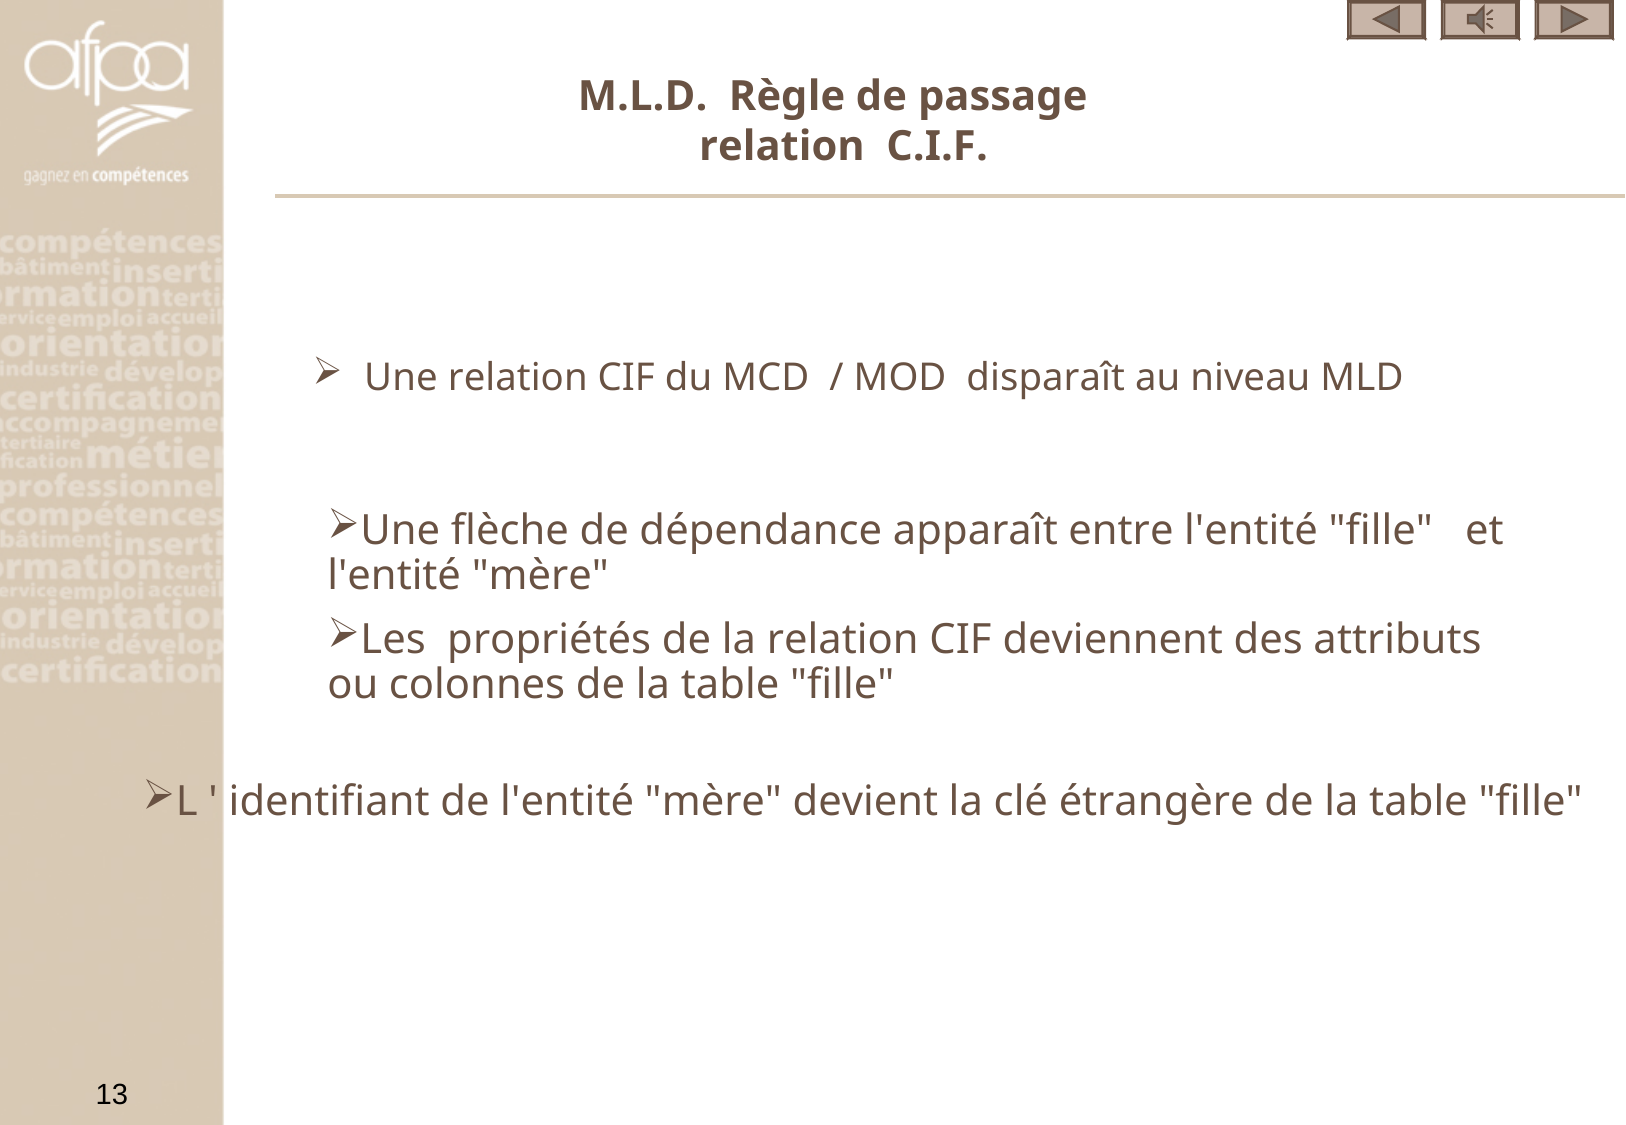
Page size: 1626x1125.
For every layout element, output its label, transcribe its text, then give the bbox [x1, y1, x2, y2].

text_box [1536, 0, 1613, 39]
text_box [1349, 0, 1426, 39]
picture [0, 0, 1626, 1125]
list Une relation CIF du MCD / MOD disparaît au niveau MLD [312, 349, 1418, 424]
text_box Une flèche de dépendance apparaît entre l'entité "fille" et l'entité "mère" [312, 424, 1525, 678]
text_box L ' identifiant de l'entité "mère" devient la clé étrangère de la table "fille" [127, 771, 1599, 833]
text_box [1443, 0, 1519, 39]
title M.L.D. Règle de passage relation C.I.F. [262, 24, 1425, 213]
text_box Les propriétés de la relation CIF deviennent des attributs ou colonnes de la table "fille" [312, 609, 1518, 771]
